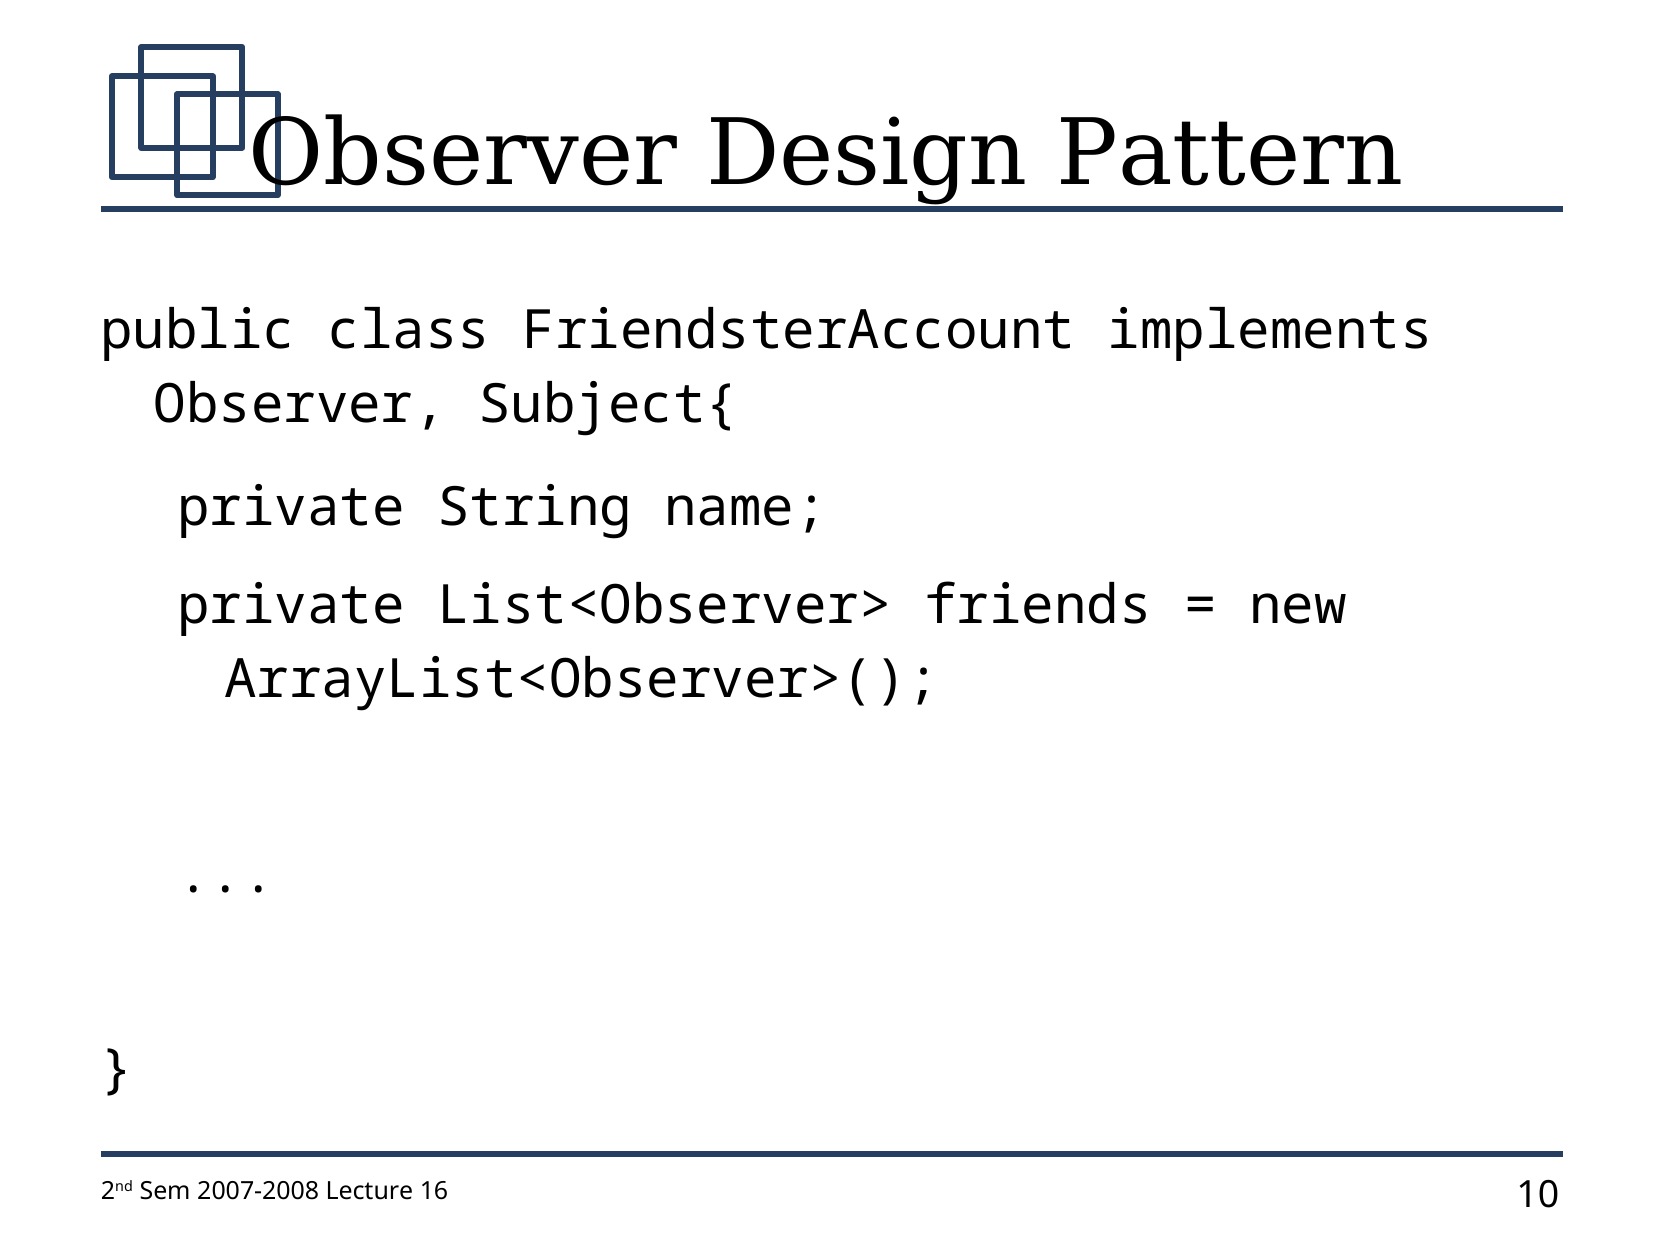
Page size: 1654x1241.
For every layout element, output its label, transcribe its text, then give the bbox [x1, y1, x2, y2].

title Observer Design Pattern [82, 49, 1571, 257]
list public class FriendsterAccount implements Observer, Subject{ private String name; private List<Observer> friends = new ArrayList<Observer>(); ... } [82, 290, 1571, 1191]
